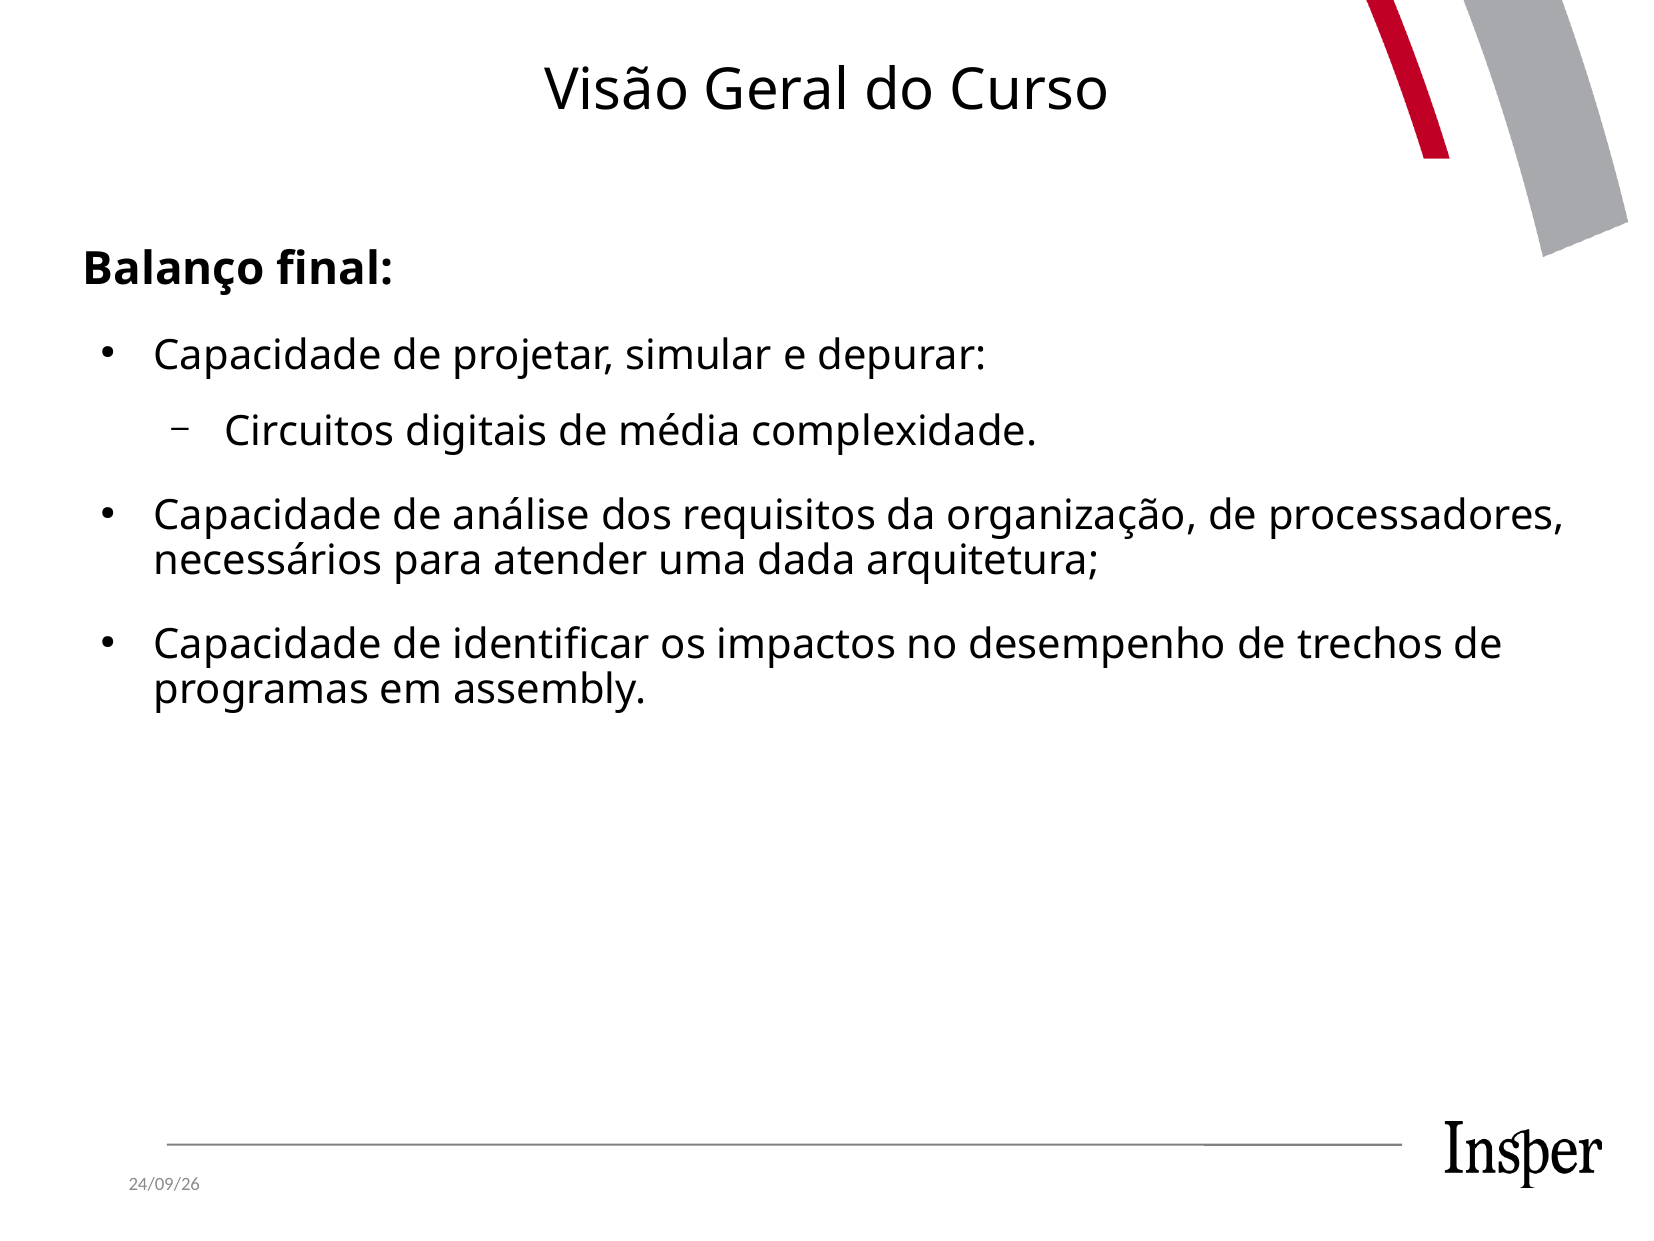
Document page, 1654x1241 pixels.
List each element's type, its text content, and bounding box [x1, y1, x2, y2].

list Visão Geral do Curso Balanço final: Capacidade de projetar, simular e depurar: Circuitos digitais de média complexidade. Capacidade de análise dos requisitos da organização, de processadores, necessários para atender uma dada arquitetura; Capacidade de identificar os impactos no desempenho de trechos de programas em assembly. [82, 59, 1571, 1241]
